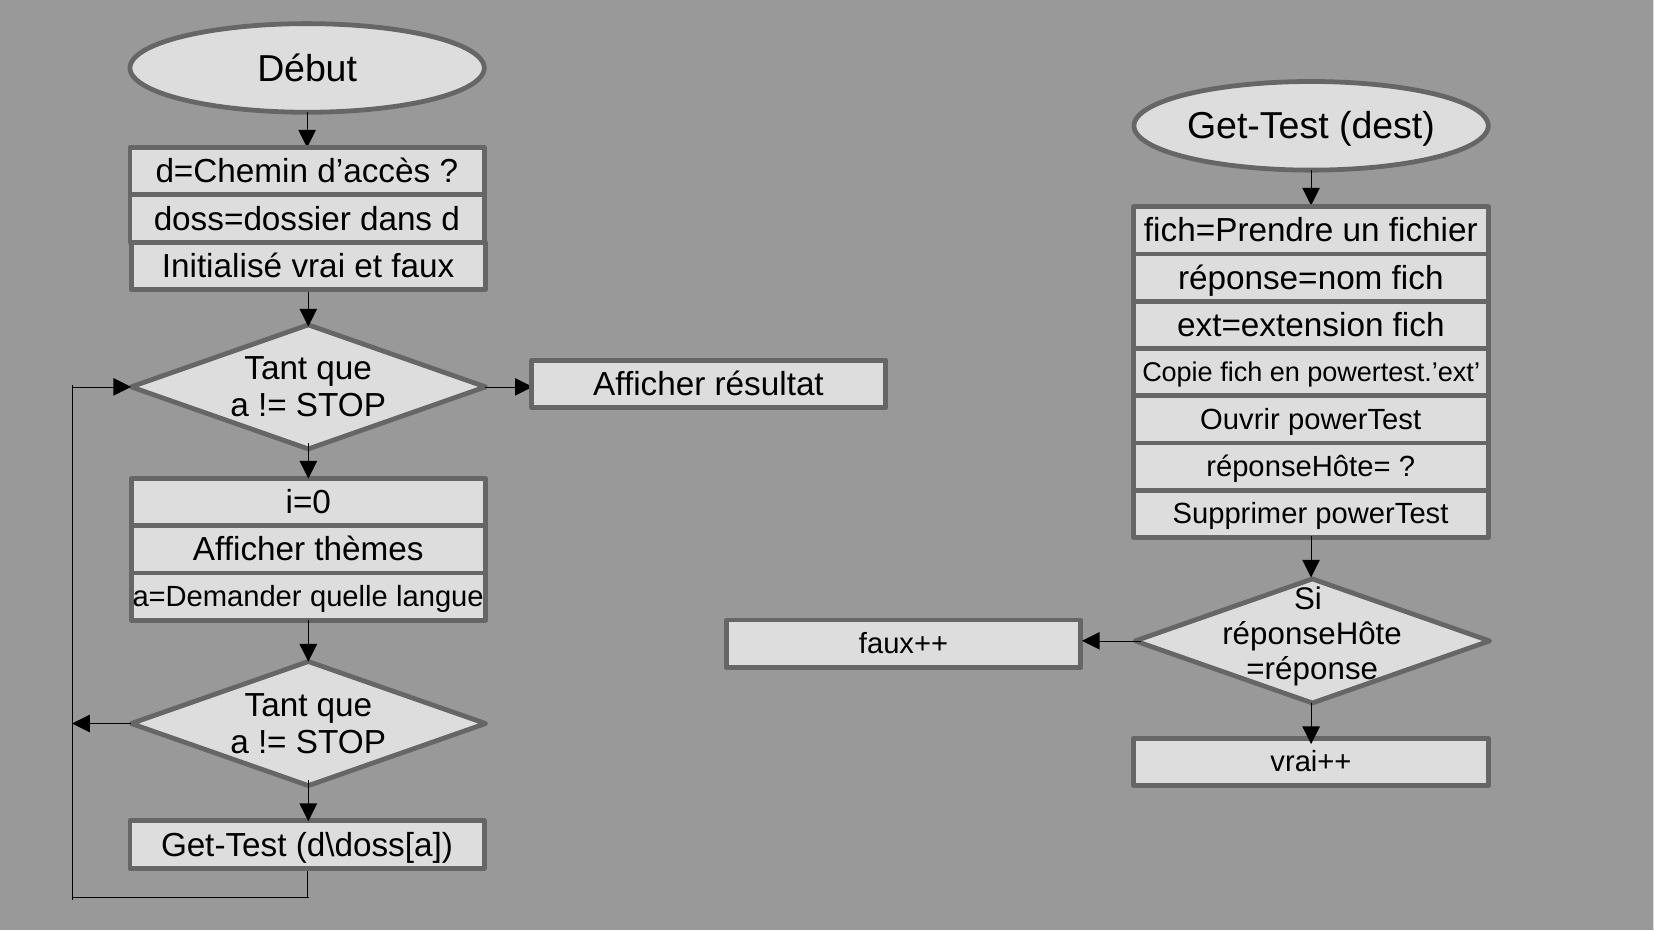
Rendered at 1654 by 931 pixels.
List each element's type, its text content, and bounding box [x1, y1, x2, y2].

text_box Début [129, 23, 485, 113]
text_box ext=extension fich [1133, 301, 1489, 348]
text_box Tant que a != STOP [131, 325, 486, 449]
text_box Afficher résultat [531, 360, 886, 408]
text_box fich=Prendre un fichier [1133, 206, 1489, 253]
text_box réponseHôte= ? [1133, 442, 1489, 490]
text_box Supprimer powerTest [1133, 490, 1489, 538]
text_box Afficher thèmes [131, 525, 486, 572]
text_box i=0 [131, 478, 486, 525]
text_box doss=dossier dans d [129, 194, 485, 243]
text_box d=Chemin d’accès ? [129, 147, 485, 194]
text_box Initialisé vrai et faux [131, 242, 486, 290]
text_box faux++ [726, 620, 1081, 668]
text_box a=Demander quelle langue [131, 572, 486, 621]
text_box réponse=nom fich [1133, 253, 1489, 301]
text_box vrai++ [1133, 738, 1489, 786]
text_box Tant que a != STOP [132, 661, 486, 786]
text_box Copie fich en powertest.’ext’ [1133, 348, 1489, 395]
text_box Si réponseHôte =réponse [1135, 578, 1490, 703]
text_box Get-Test (d\doss[a]) [129, 820, 485, 869]
text_box Ouvrir powerTest [1133, 395, 1489, 442]
text_box Get-Test (dest) [1133, 81, 1489, 171]
